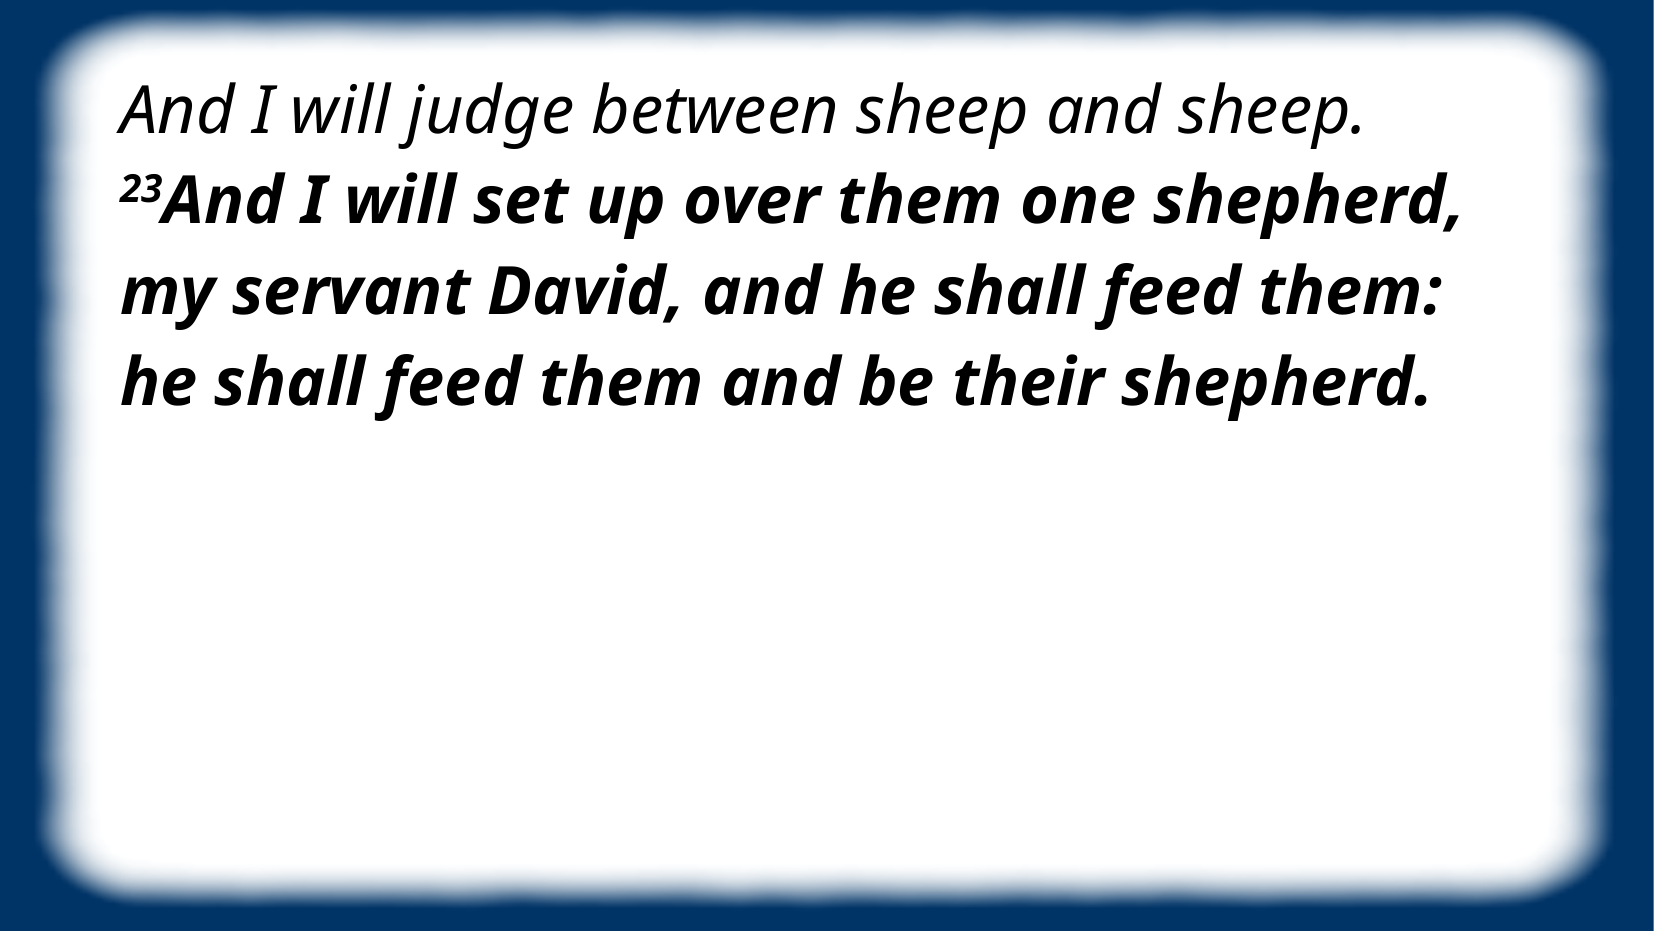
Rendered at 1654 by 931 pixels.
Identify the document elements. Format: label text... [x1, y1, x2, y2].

picture [0, 0, 1654, 931]
text_box And I will judge between sheep and sheep. 23And I will set up over them one shepherd, my servant David, and he shall feed them: he shall feed them and be their shepherd. [105, 54, 1546, 430]
